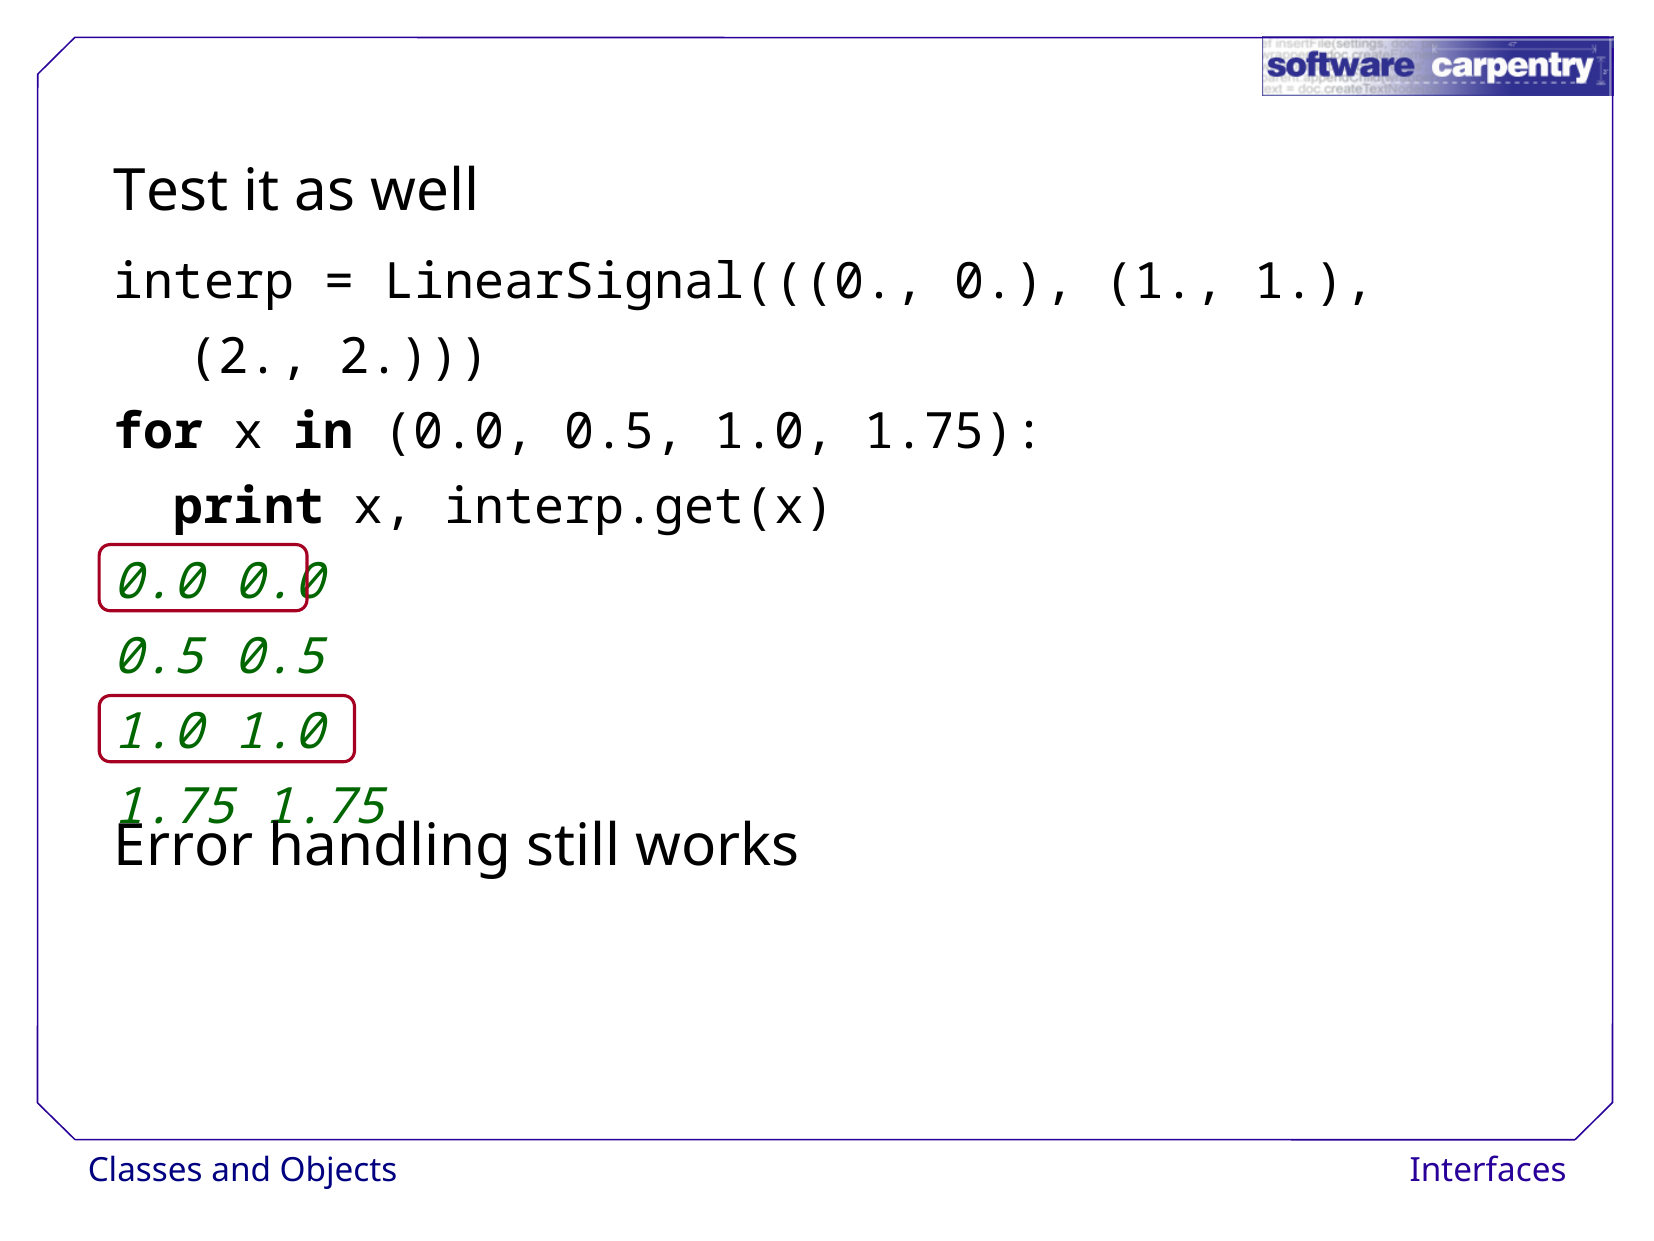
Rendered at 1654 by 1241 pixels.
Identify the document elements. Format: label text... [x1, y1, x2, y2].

text_box interp = LinearSignal(((0., 0.), (1., 1.), (2., 2.))) for x in (0.0, 0.5, 1.0, 1.75): print x, interp.get(x) 0.0 0.0 0.5 0.5 1.0 1.0 1.75 1.75 [101, 698, 352, 760]
picture [1262, 36, 1614, 96]
text_box Error handling still works [99, 764, 1517, 885]
text_box interp = LinearSignal(((0., 0.), (1., 1.), (2., 2.))) for x in (0.0, 0.5, 1.0, 1.75): print x, interp.get(x) 0.0 0.0 0.5 0.5 1.0 1.0 1.75 1.75 [99, 225, 1517, 764]
text_box interp = LinearSignal(((0., 0.), (1., 1.), (2., 2.))) for x in (0.0, 0.5, 1.0, 1.75): print x, interp.get(x) 0.0 0.0 0.5 0.5 1.0 1.0 1.75 1.75 [101, 547, 305, 609]
text_box Test it as well [99, 109, 1517, 225]
